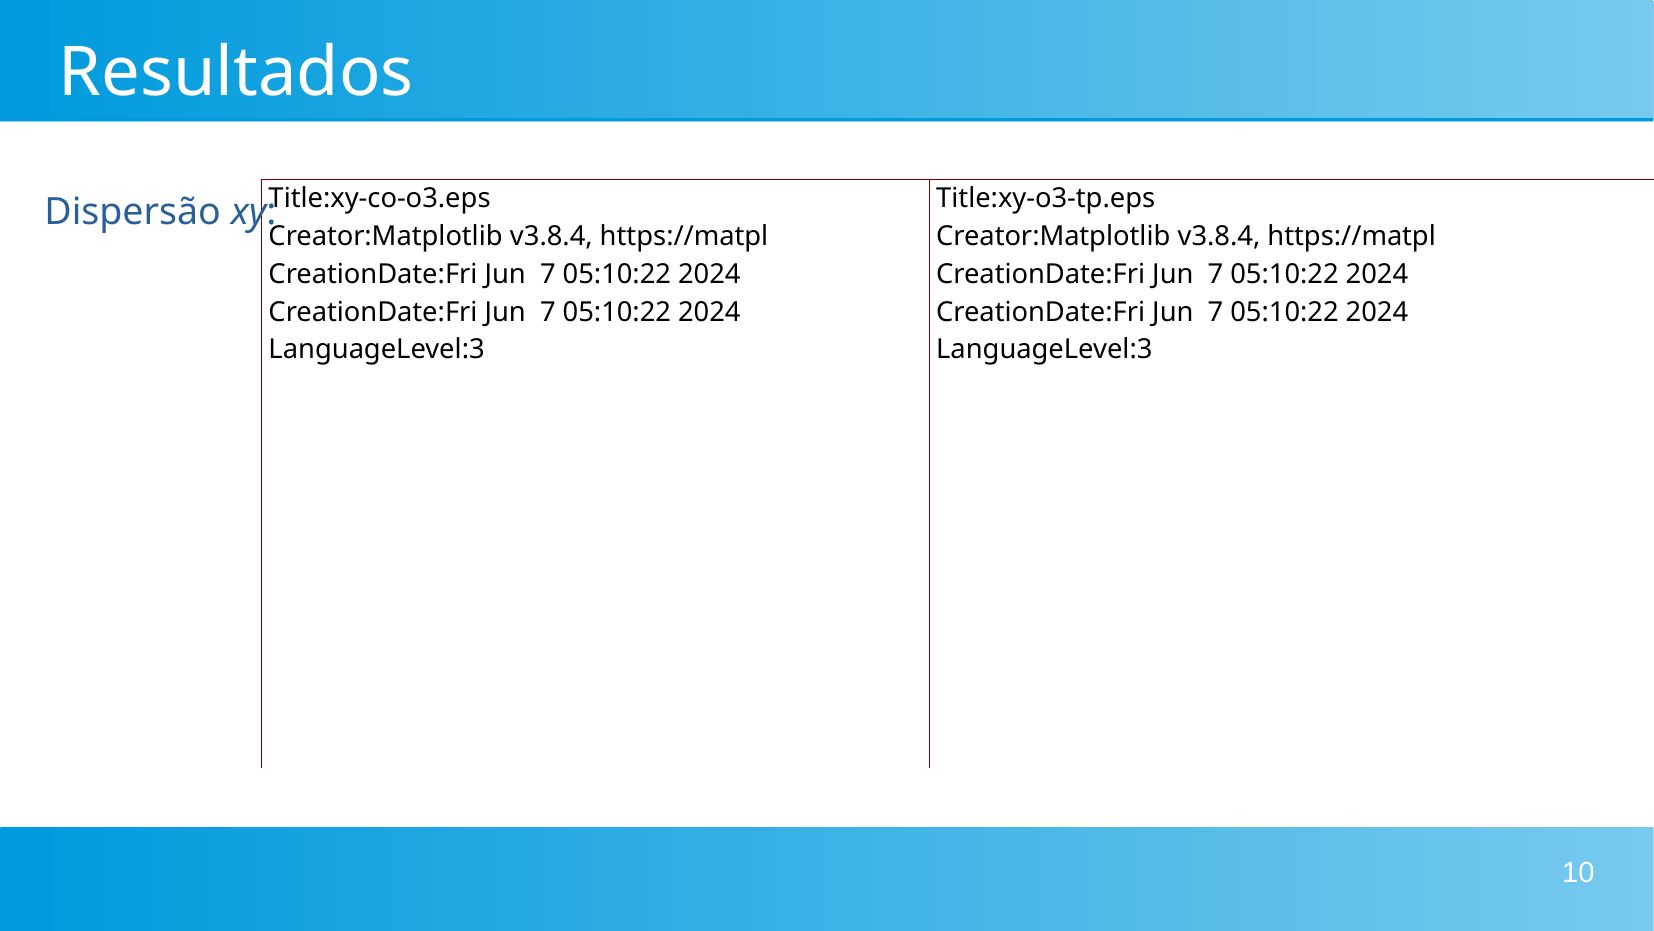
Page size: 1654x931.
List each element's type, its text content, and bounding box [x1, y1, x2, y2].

picture [259, 177, 1654, 768]
title Resultados [59, 21, 1595, 116]
text_box Dispersão xy: [29, 177, 290, 244]
